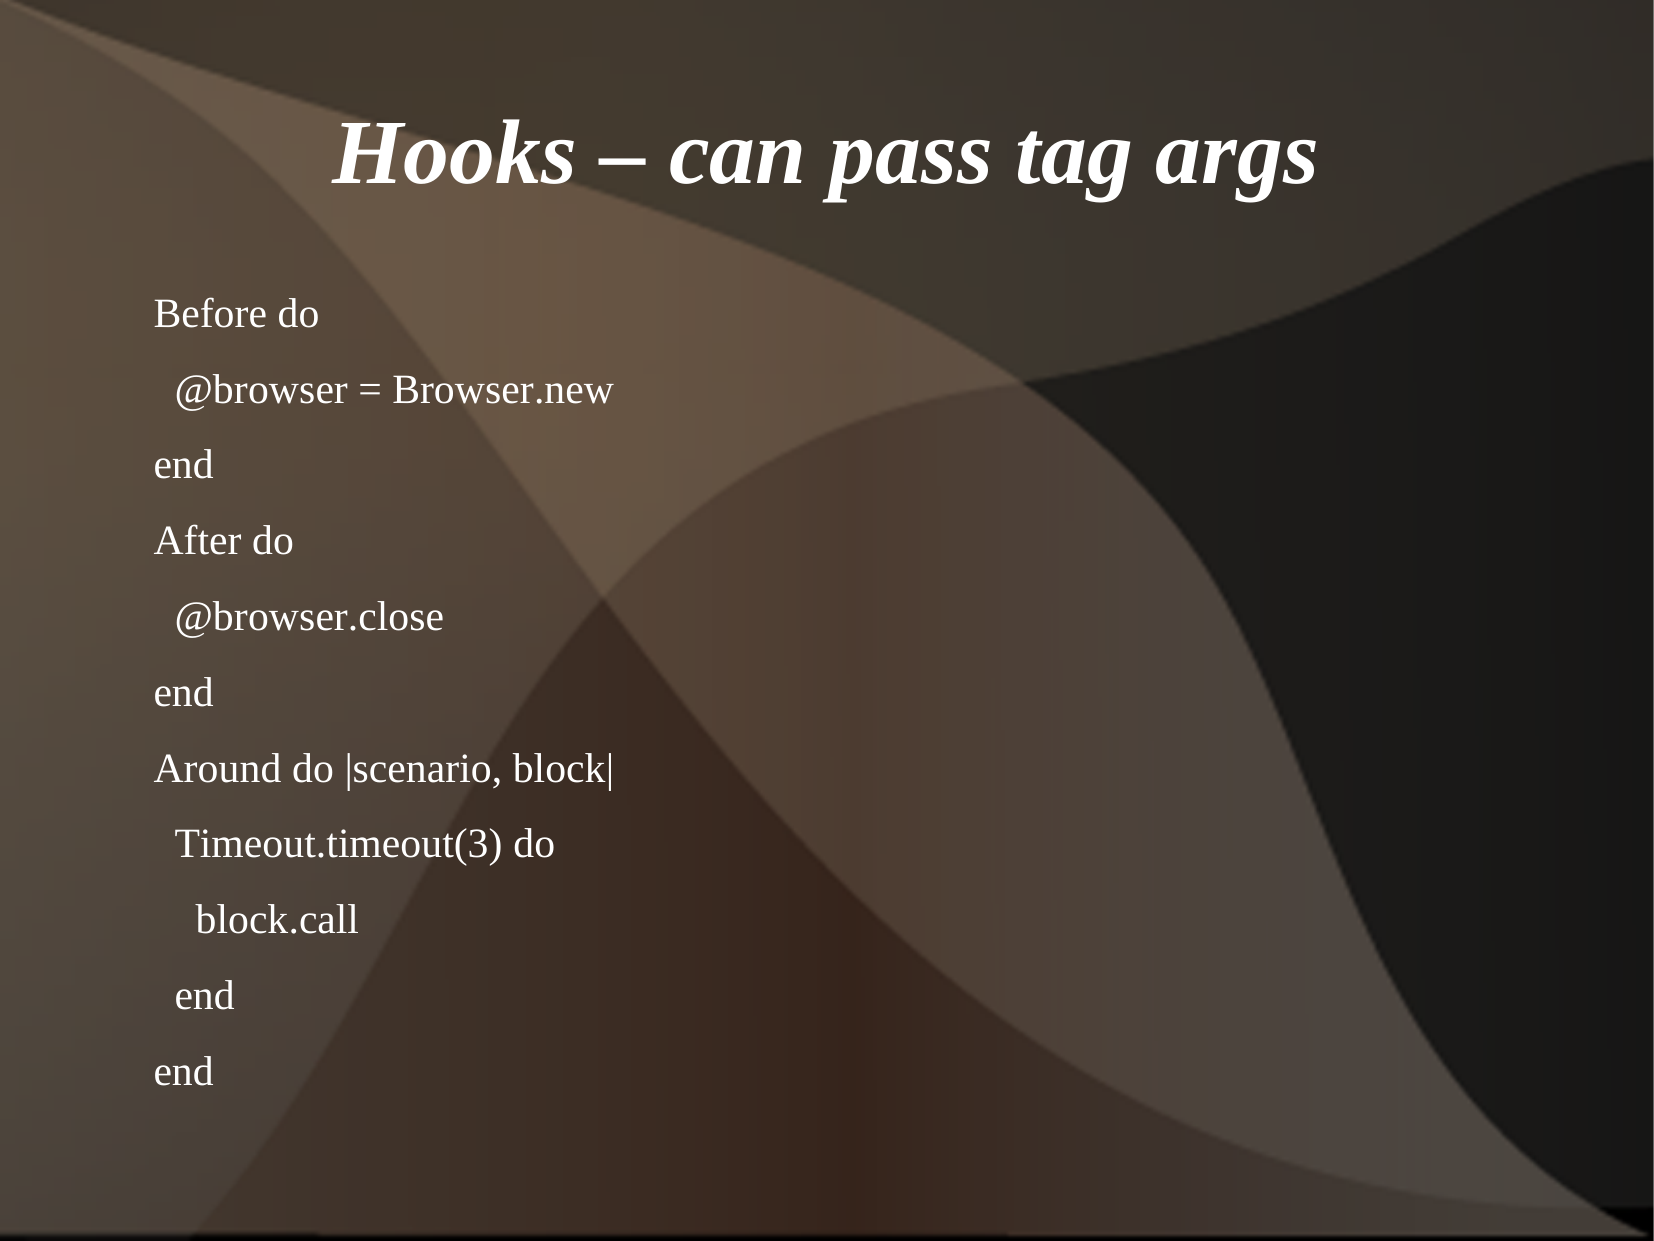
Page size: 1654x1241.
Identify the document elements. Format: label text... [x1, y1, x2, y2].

picture [0, 0, 1654, 1241]
title Hooks – can pass tag args [82, 56, 1571, 250]
list Before do @browser = Browser.new end After do @browser.close end Around do |scenario, block| Timeout.timeout(3) do block.call end end [82, 290, 1571, 1170]
